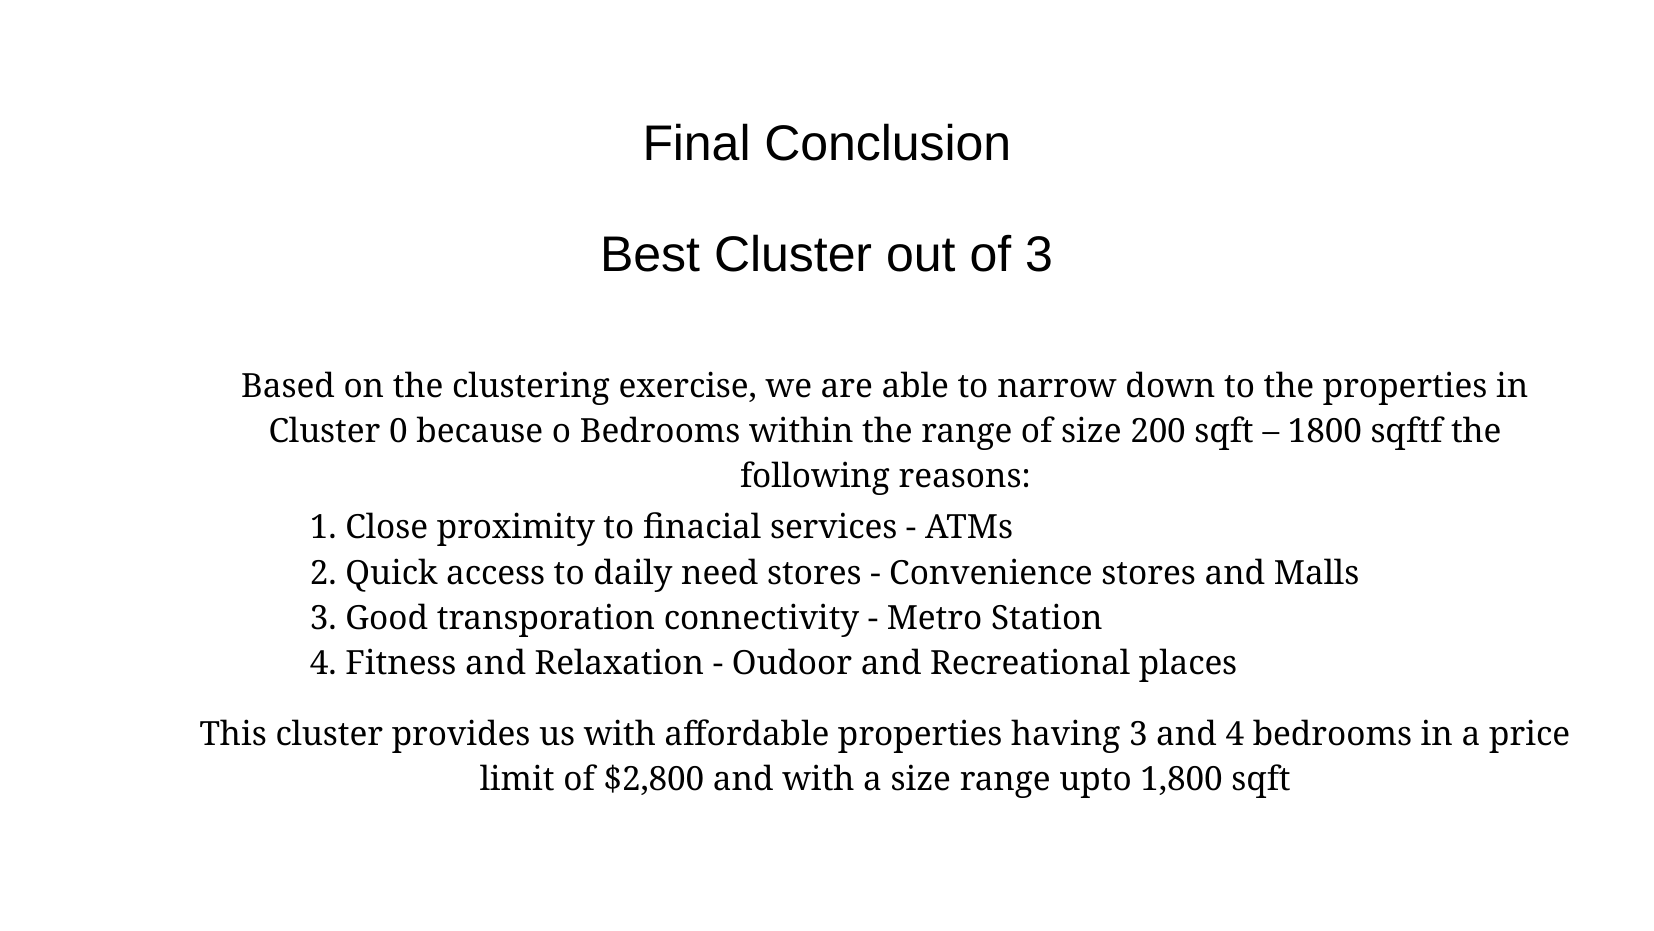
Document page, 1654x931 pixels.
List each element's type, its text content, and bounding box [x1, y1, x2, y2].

title Final Conclusion Best Cluster out of 3 [82, 78, 1571, 319]
text_box 1. Close proximity to finacial services - ATMs 2. Quick access to daily need stores - Convenience stores and Malls 3. Good transporation connectivity - Metro Station 4. Fitness and Relaxation - Oudoor and Recreational places [177, 496, 1536, 668]
text_box This cluster provides us with affordable properties having 3 and 4 bedrooms in a price limit of $2,800 and with a size range upto 1,800 sqft [59, 702, 1595, 795]
text_box Based on the clustering exercise, we are able to narrow down to the properties in Cluster 0 because o Bedrooms within the range of size 200 sqft – 1800 sqftf the following reasons: [59, 354, 1595, 485]
